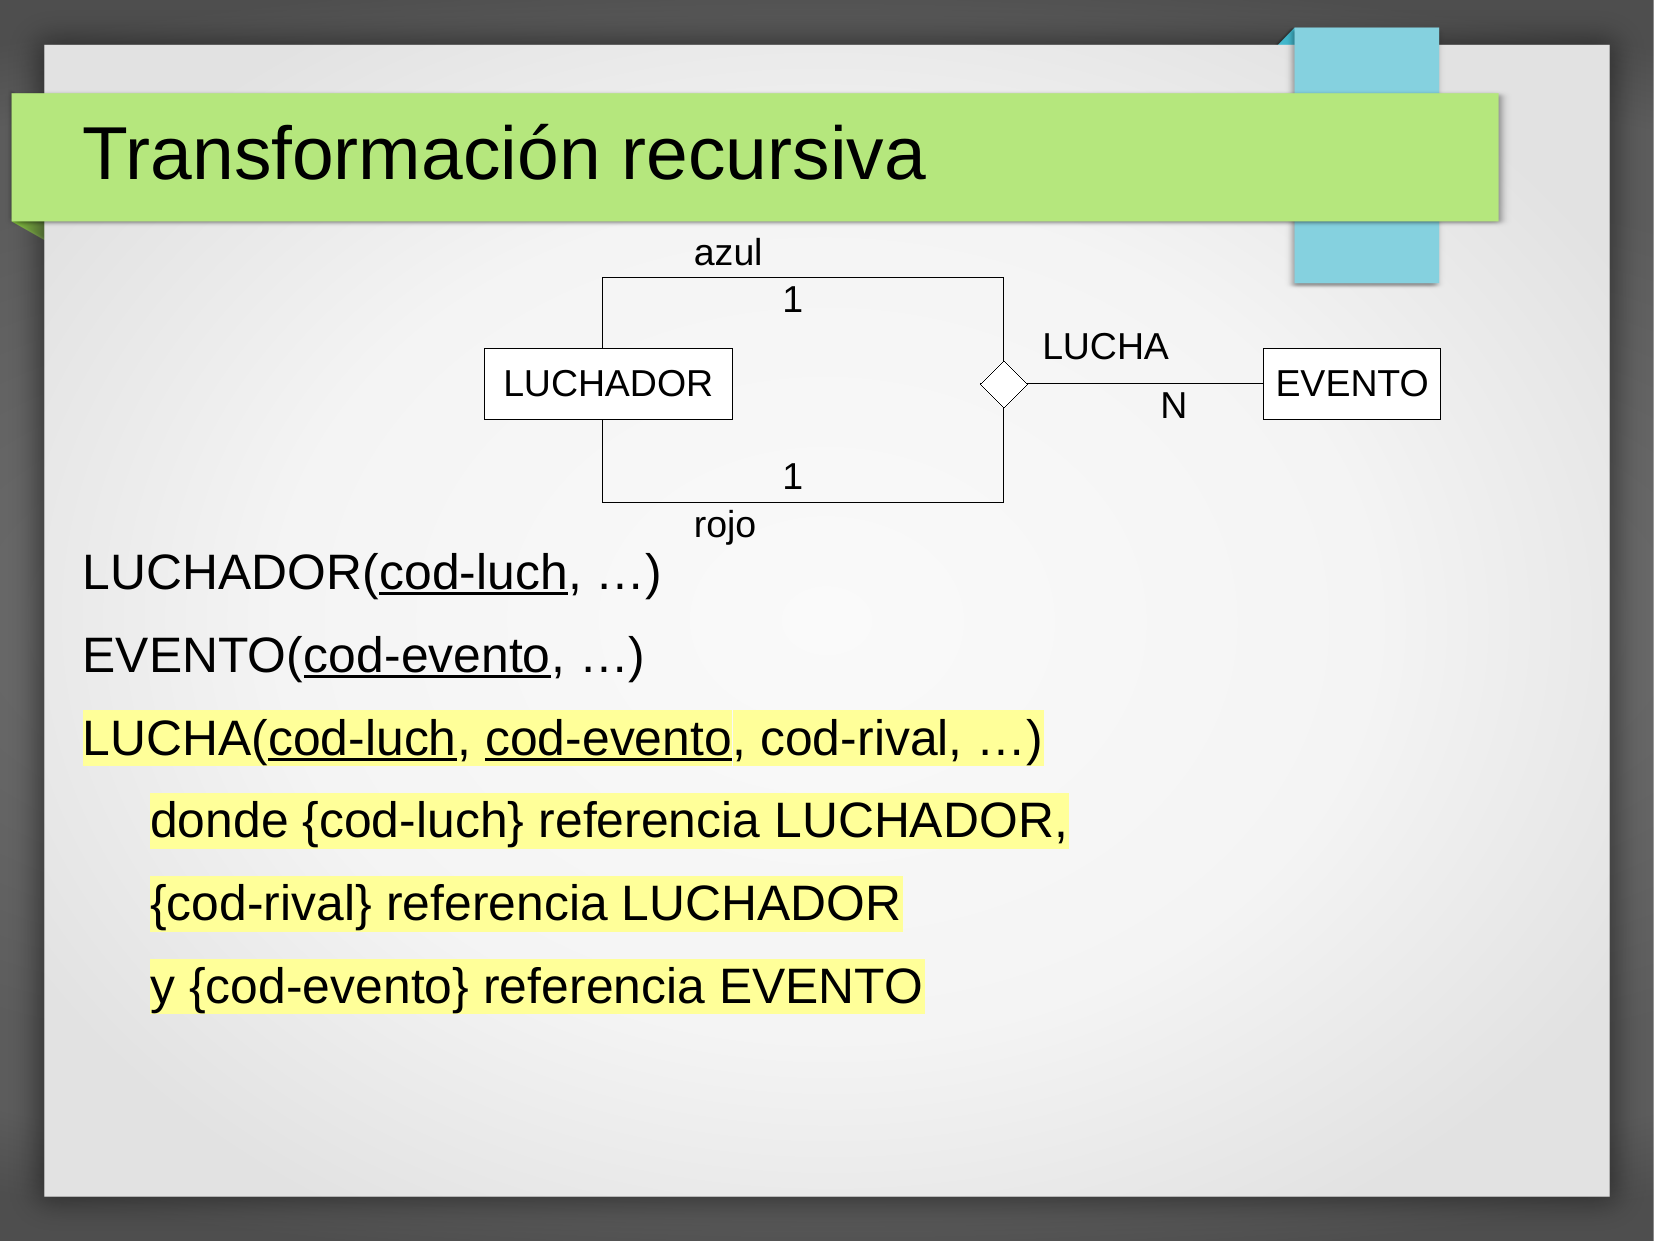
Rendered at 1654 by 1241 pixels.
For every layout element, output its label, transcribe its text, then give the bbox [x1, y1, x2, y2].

picture [0, 0, 1654, 1241]
text_box LUCHADOR [484, 348, 733, 420]
text_box azul [679, 224, 779, 285]
text_box EVENTO [1263, 348, 1441, 420]
text_box [602, 277, 1028, 503]
text_box N [1145, 377, 1206, 438]
text_box 1 [767, 448, 819, 509]
text_box 1 [767, 271, 819, 331]
text_box LUCHA [1027, 318, 1188, 379]
list LUCHADOR(cod-luch, …) EVENTO(cod-evento, …) LUCHA(cod-luch, cod-evento, cod-rival, …) donde {cod-luch} referencia LUCHADOR, {cod-rival} referencia LUCHADOR y {cod-evento} referencia EVENTO [82, 295, 1571, 1015]
text_box rojo [679, 496, 774, 556]
title Transformación recursiva [82, 94, 1264, 213]
